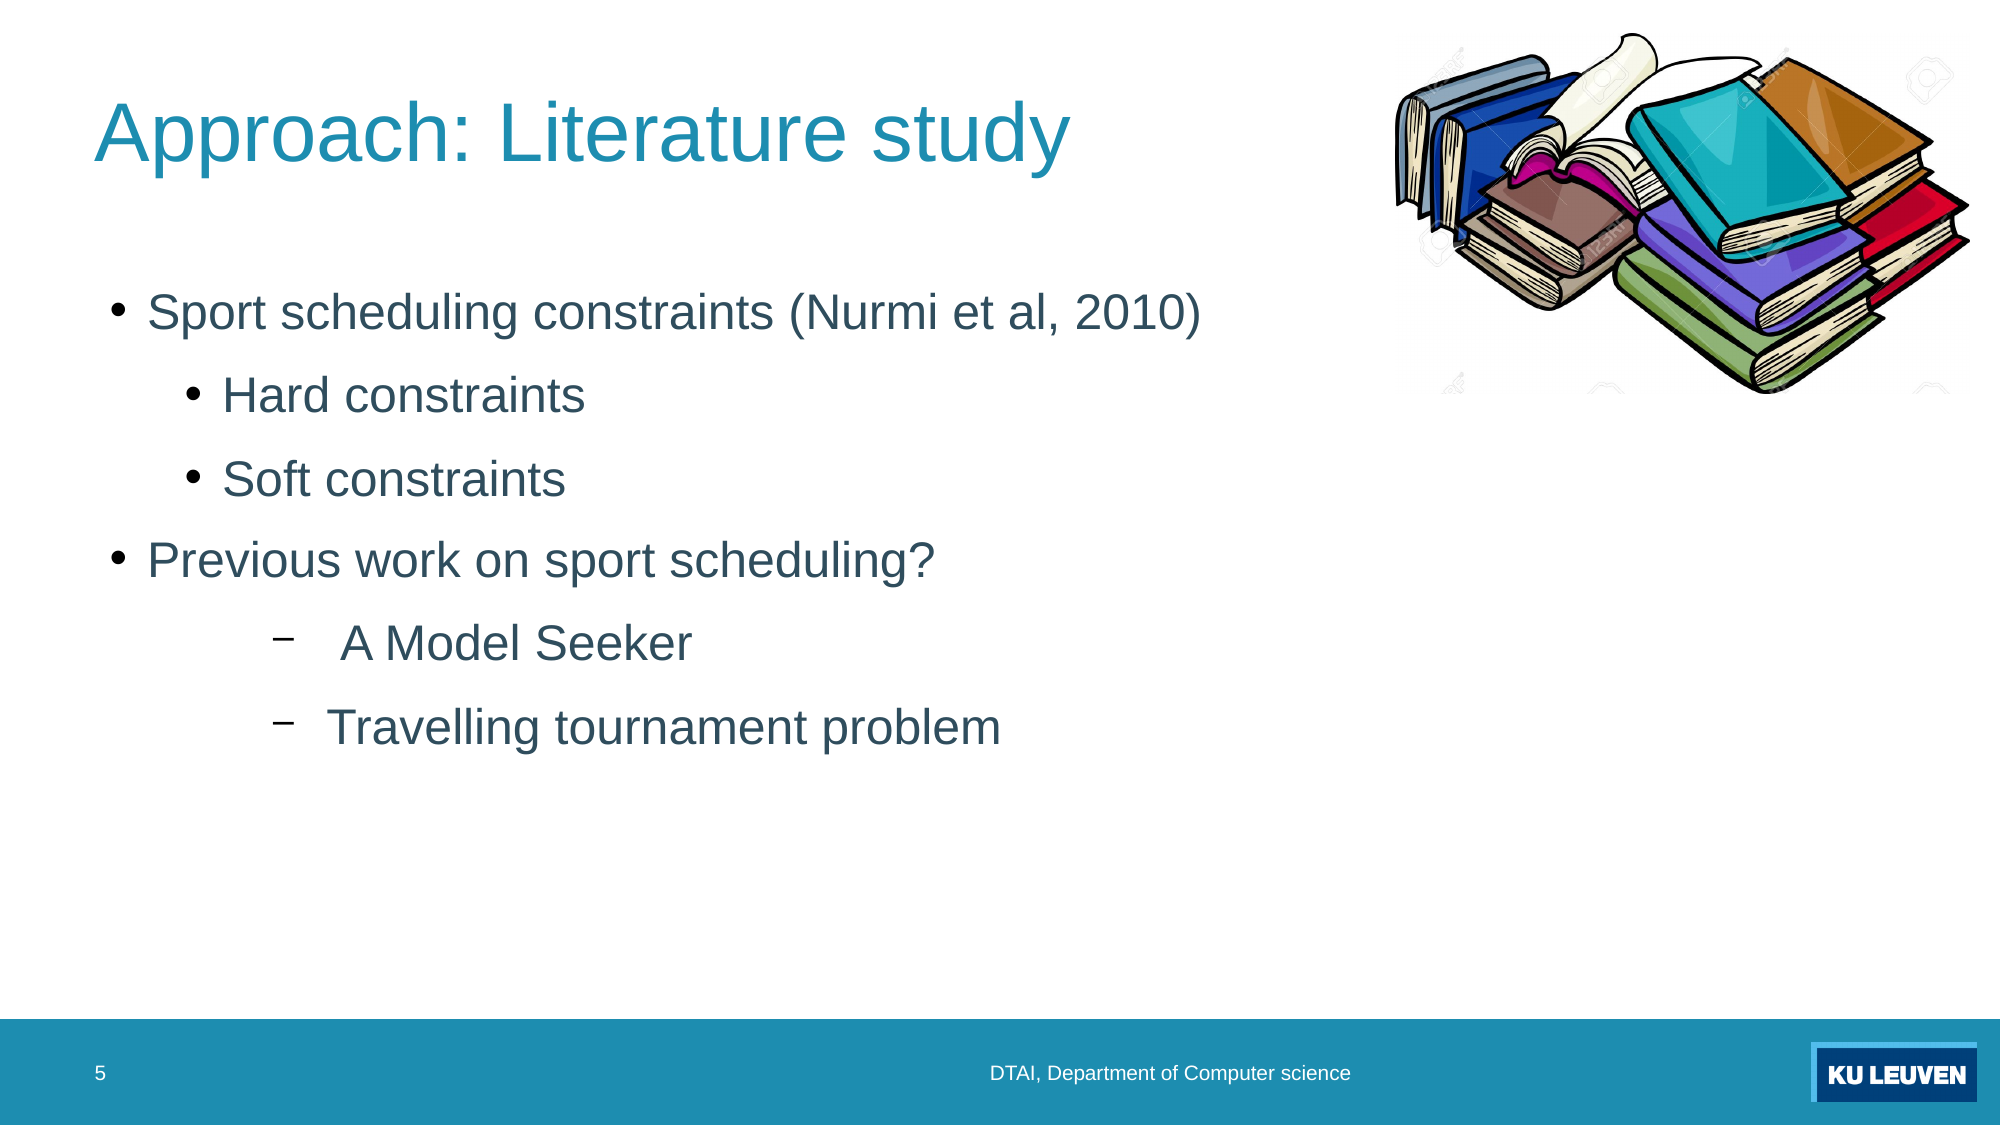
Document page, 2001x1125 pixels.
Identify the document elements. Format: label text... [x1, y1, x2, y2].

picture [1395, 33, 1970, 394]
text_box <number> [94, 1018, 201, 1125]
title Approach: Literature study [94, 33, 1906, 223]
list Sport scheduling constraints (Nurmi et al, 2010) Hard constraints Soft constraints Previous work on sport scheduling? A Model Seeker Travelling tournament problem [94, 271, 1906, 1004]
picture [1811, 1042, 1977, 1102]
text_box DTAI, Department of Computer science [989, 1018, 1809, 1125]
